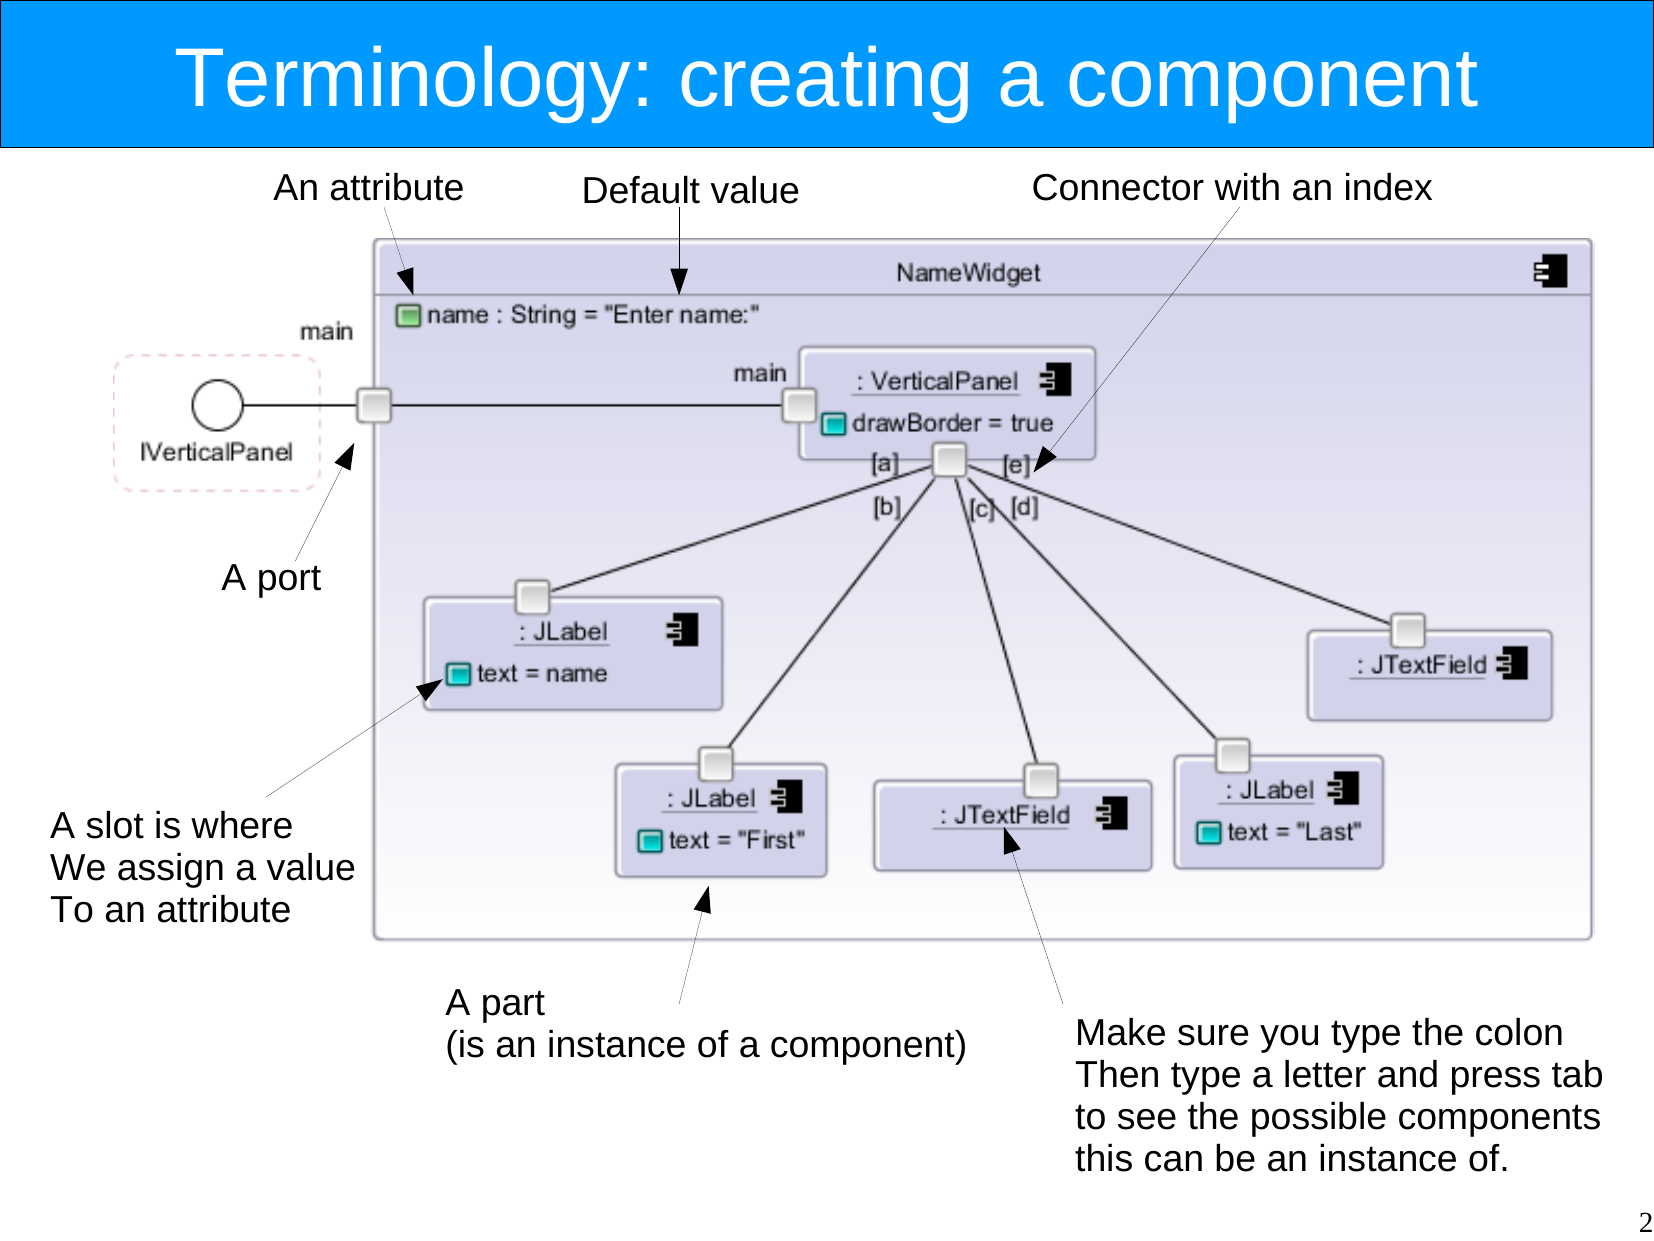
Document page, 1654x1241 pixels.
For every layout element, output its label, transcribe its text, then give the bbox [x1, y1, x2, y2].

text_box Make sure you type the colon Then type a letter and press tab to see the possible components this can be an instance of. [1060, 1003, 1619, 1187]
text_box An attribute [258, 159, 480, 217]
text_box A port [206, 549, 337, 607]
picture [113, 238, 1595, 945]
text_box Default value [566, 161, 815, 219]
title Terminology: creating a component [82, 13, 1571, 142]
text_box A part (is an instance of a component) [430, 974, 983, 1074]
text_box A slot is where We assign a value To an attribute [35, 797, 371, 939]
text_box Connector with an index [1016, 159, 1447, 217]
